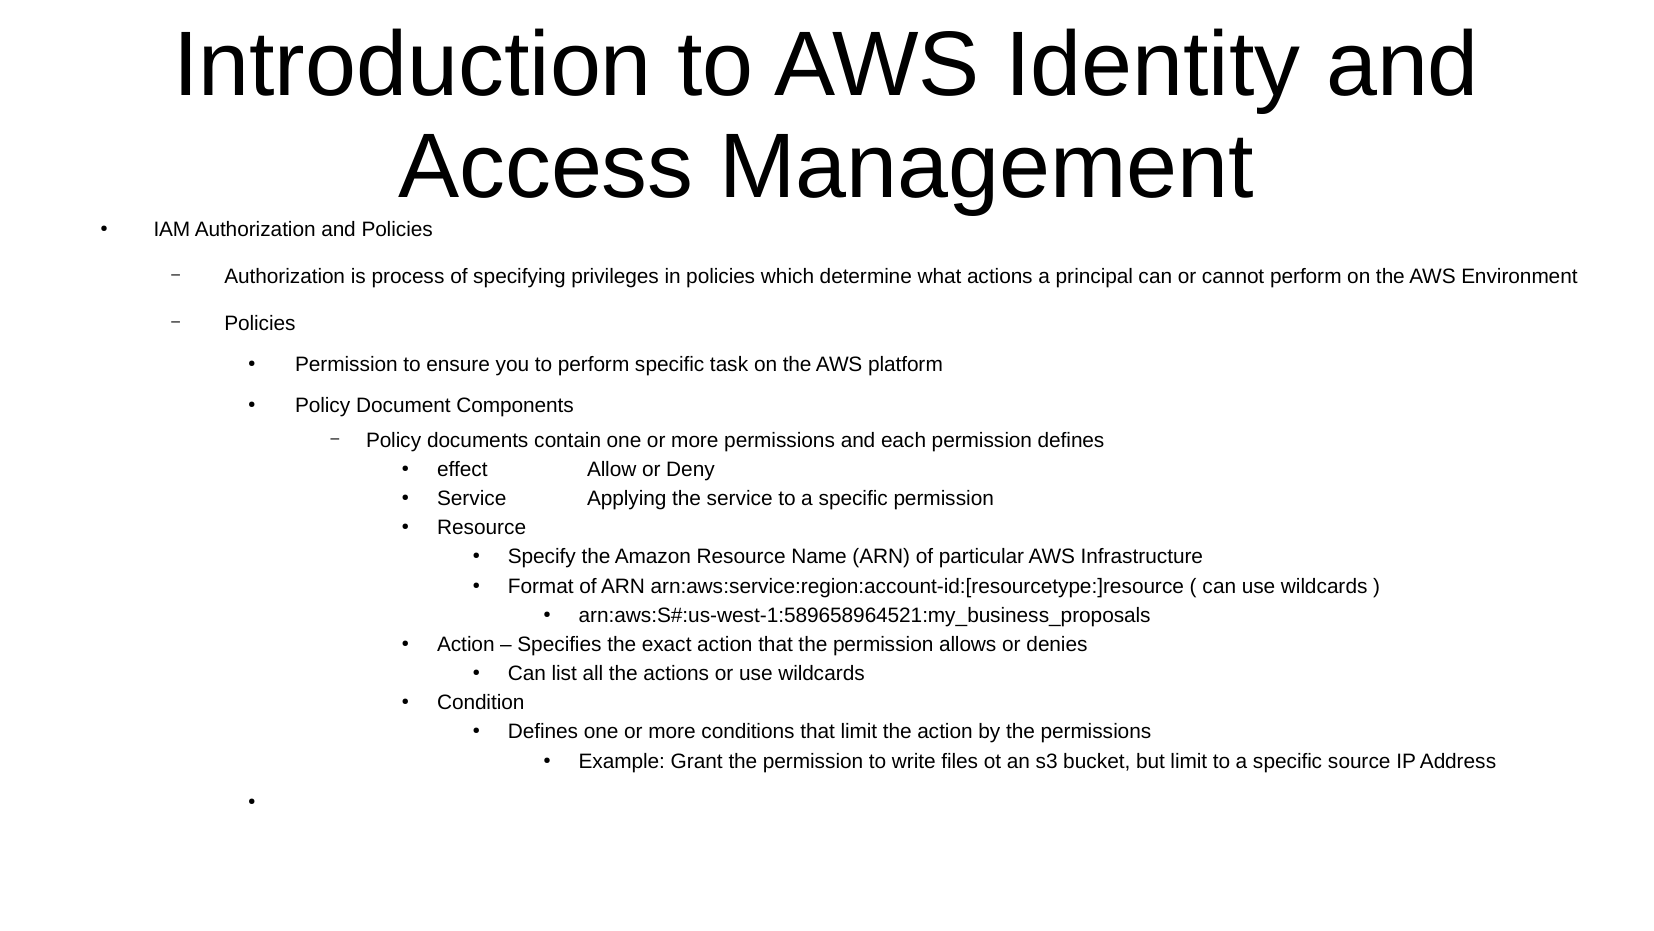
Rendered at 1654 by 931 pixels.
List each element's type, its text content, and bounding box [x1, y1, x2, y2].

list IAM Authorization and Policies Authorization is process of specifying privileges in policies which determine what actions a principal can or cannot perform on the AWS Environment Policies Permission to ensure you to perform specific task on the AWS platform Policy Document Components Policy documents contain one or more permissions and each permission defines effect Allow or Deny Service Applying the service to a specific permission Resource Specify the Amazon Resource Name (ARN) of particular AWS Infrastructure Format of ARN arn:aws:service:region:account-id:[resourcetype:]resource ( can use wildcards ) arn:aws:S#:us-west-1:589658964521:my_business_proposals Action – Specifies the exact action that the permission allows or denies Can list all the actions or use wildcards Condition Defines one or more conditions that limit the action by the permissions Example: Grant the permission to write files ot an s3 bucket, but limit to a specific source IP Address [82, 217, 1636, 916]
title Introduction to AWS Identity and Access Management [82, 12, 1571, 217]
